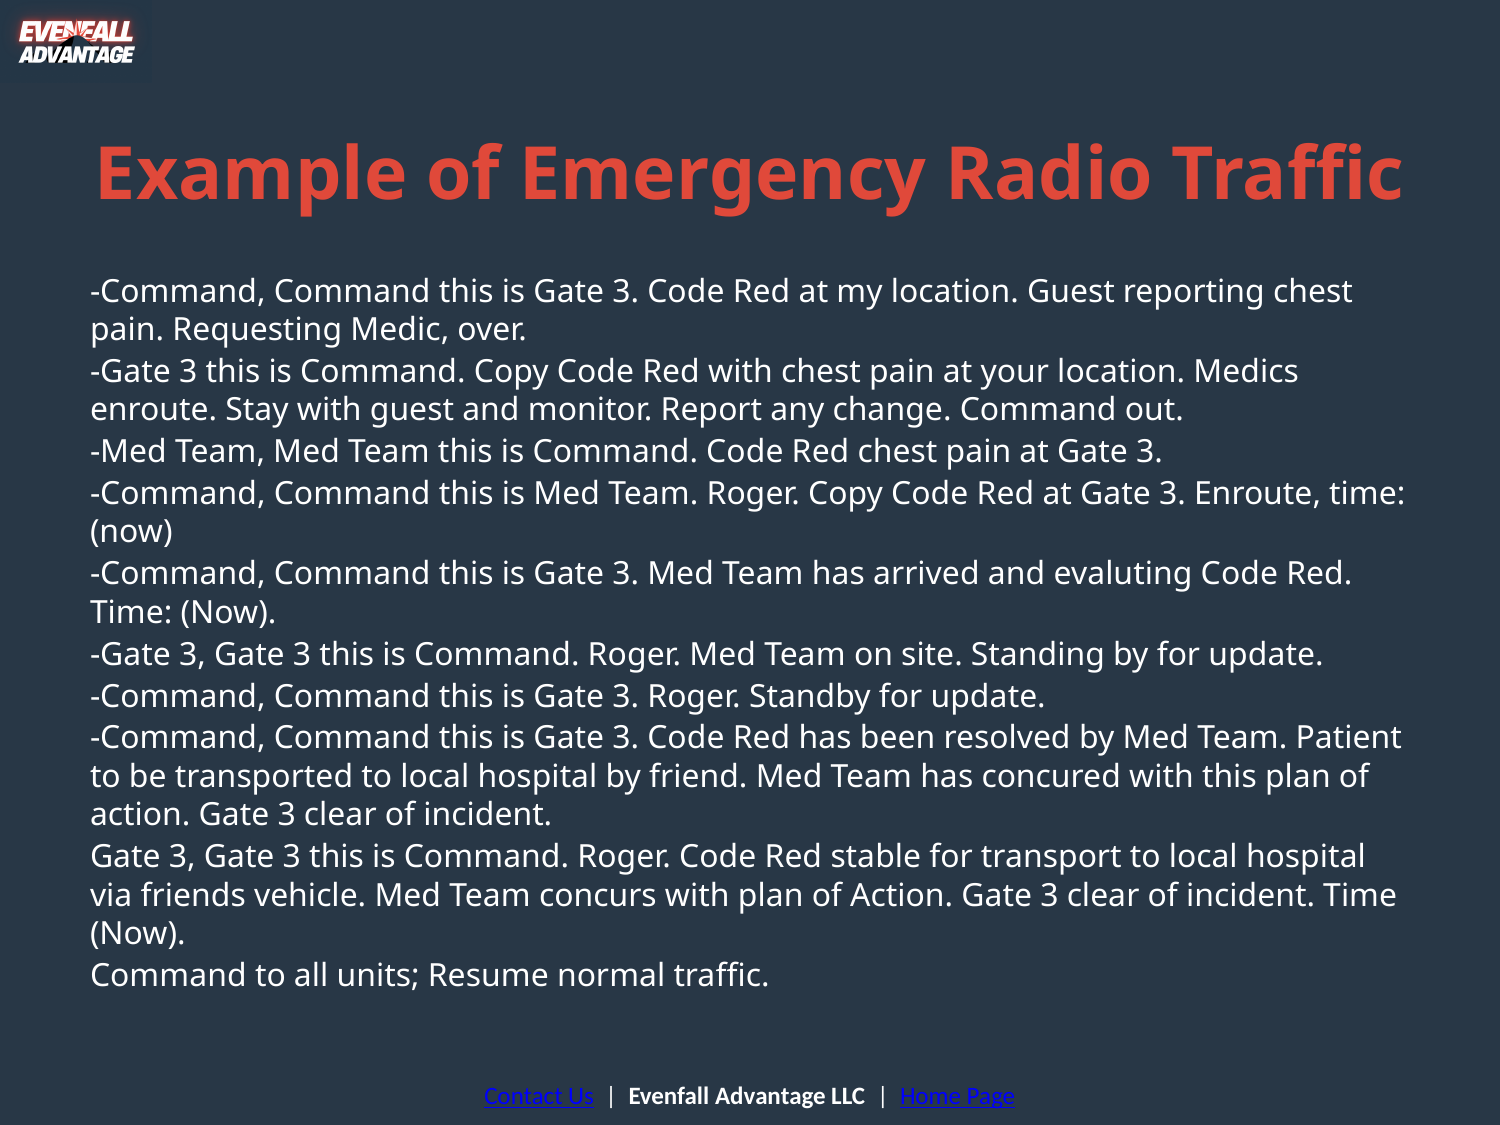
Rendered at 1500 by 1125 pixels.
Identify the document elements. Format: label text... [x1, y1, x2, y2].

picture [0, 0, 152, 83]
title Example of Emergency Radio Traffic [75, 76, 1425, 262]
list -Command, Command this is Gate 3. Code Red at my location. Guest reporting chest pain. Requesting Medic, over. -Gate 3 this is Command. Copy Code Red with chest pain at your location. Medics enroute. Stay with guest and monitor. Report any change. Command out. -Med Team, Med Team this is Command. Code Red chest pain at Gate 3. -Command, Command this is Med Team. Roger. Copy Code Red at Gate 3. Enroute, time: (now) -Command, Command this is Gate 3. Med Team has arrived and evaluting Code Red. Time: (Now). -Gate 3, Gate 3 this is Command. Roger. Med Team on site. Standing by for update. -Command, Command this is Gate 3. Roger. Standby for update. -Command, Command this is Gate 3. Code Red has been resolved by Med Team. Patient to be transported to local hospital by friend. Med Team has concured with this plan of action. Gate 3 clear of incident. Gate 3, Gate 3 this is Command. Roger. Code Red stable for transport to local hospital via friends vehicle. Med Team concurs with plan of Action. Gate 3 clear of incident. Time (Now). Command to all units; Resume normal traffic. [75, 262, 1425, 1005]
